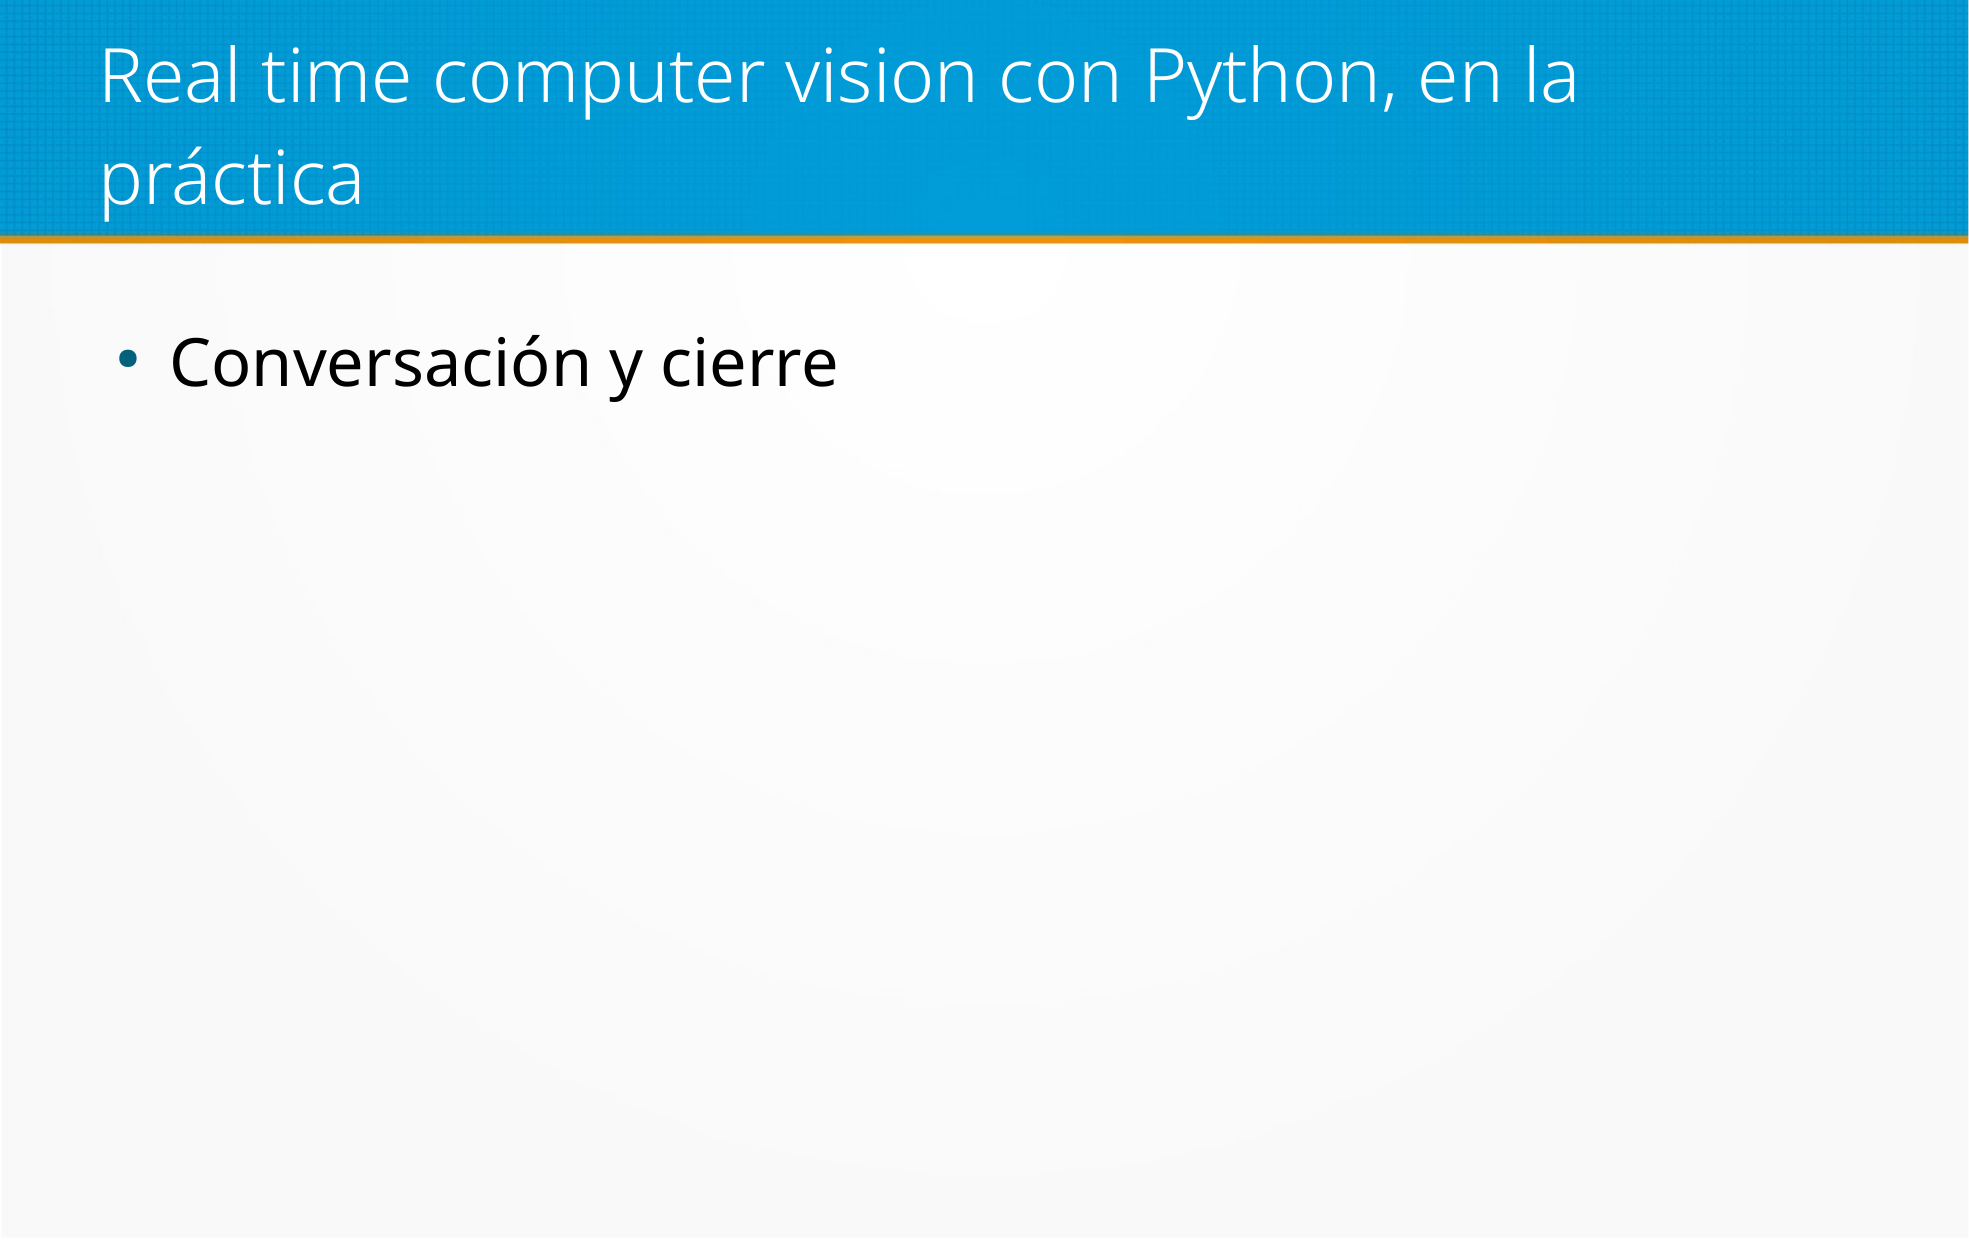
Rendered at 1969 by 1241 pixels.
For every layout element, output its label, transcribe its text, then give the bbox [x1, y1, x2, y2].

list Conversación y cierre [98, 315, 1861, 1081]
title Real time computer vision con Python, en la práctica [98, 19, 1870, 227]
picture [0, 233, 1969, 1241]
